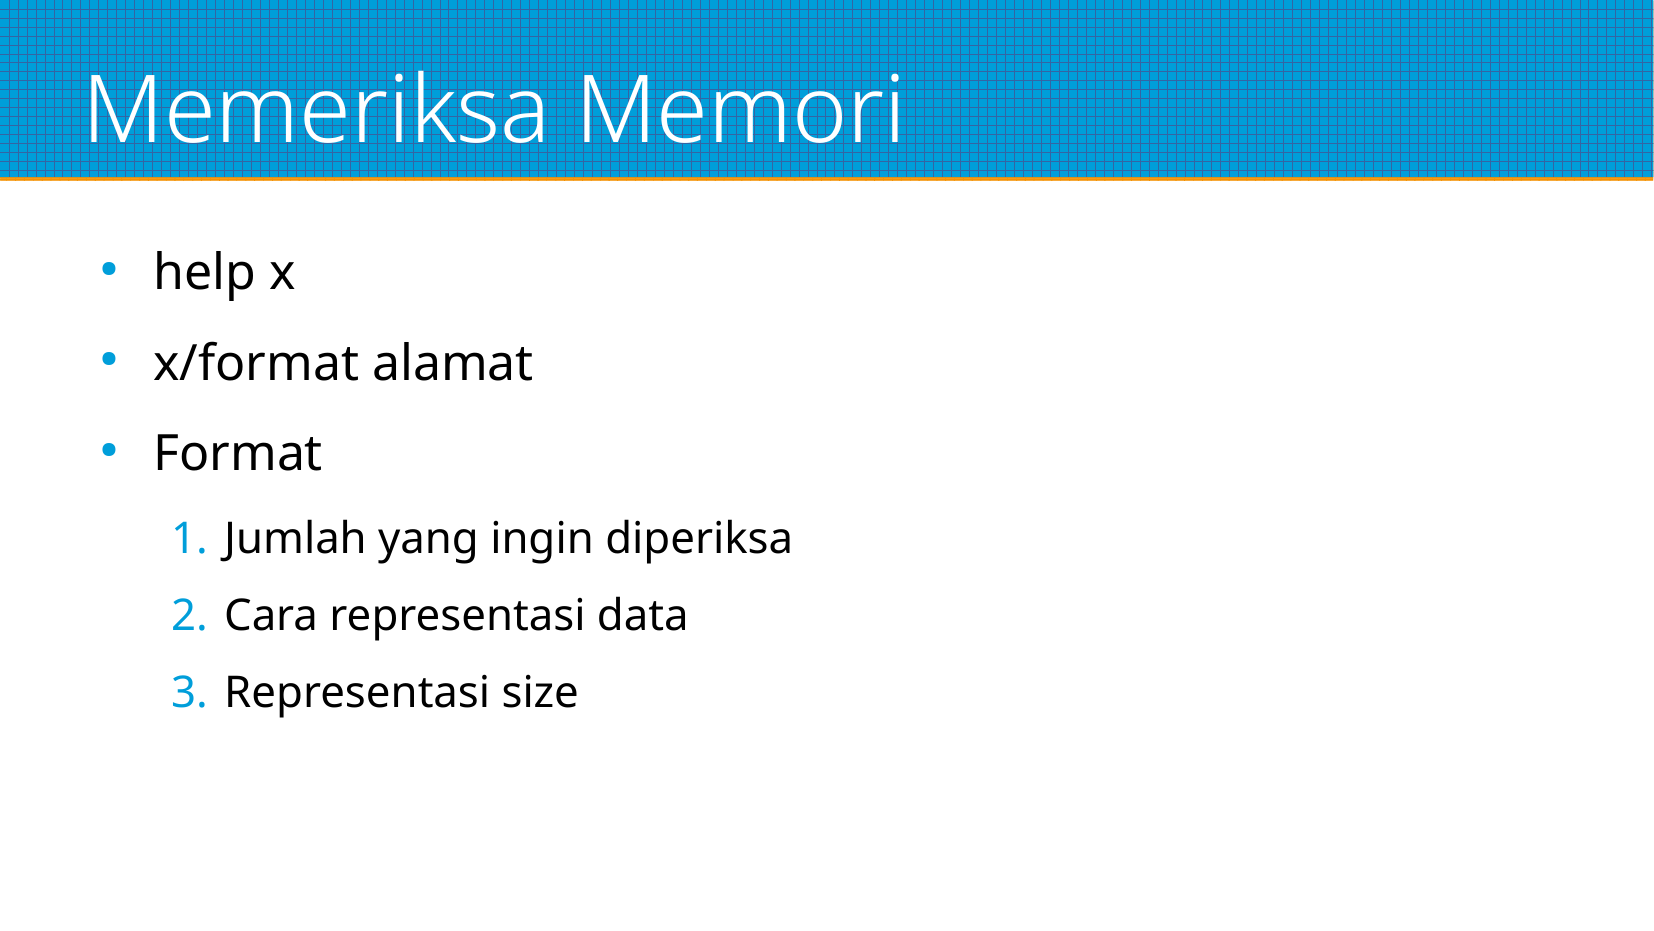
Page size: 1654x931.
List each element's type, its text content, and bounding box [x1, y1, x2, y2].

list help x x/format alamat Format Jumlah yang ingin diperiksa Cara representasi data Representasi size [82, 236, 1563, 811]
title Memeriksa Memori [82, 14, 1571, 171]
